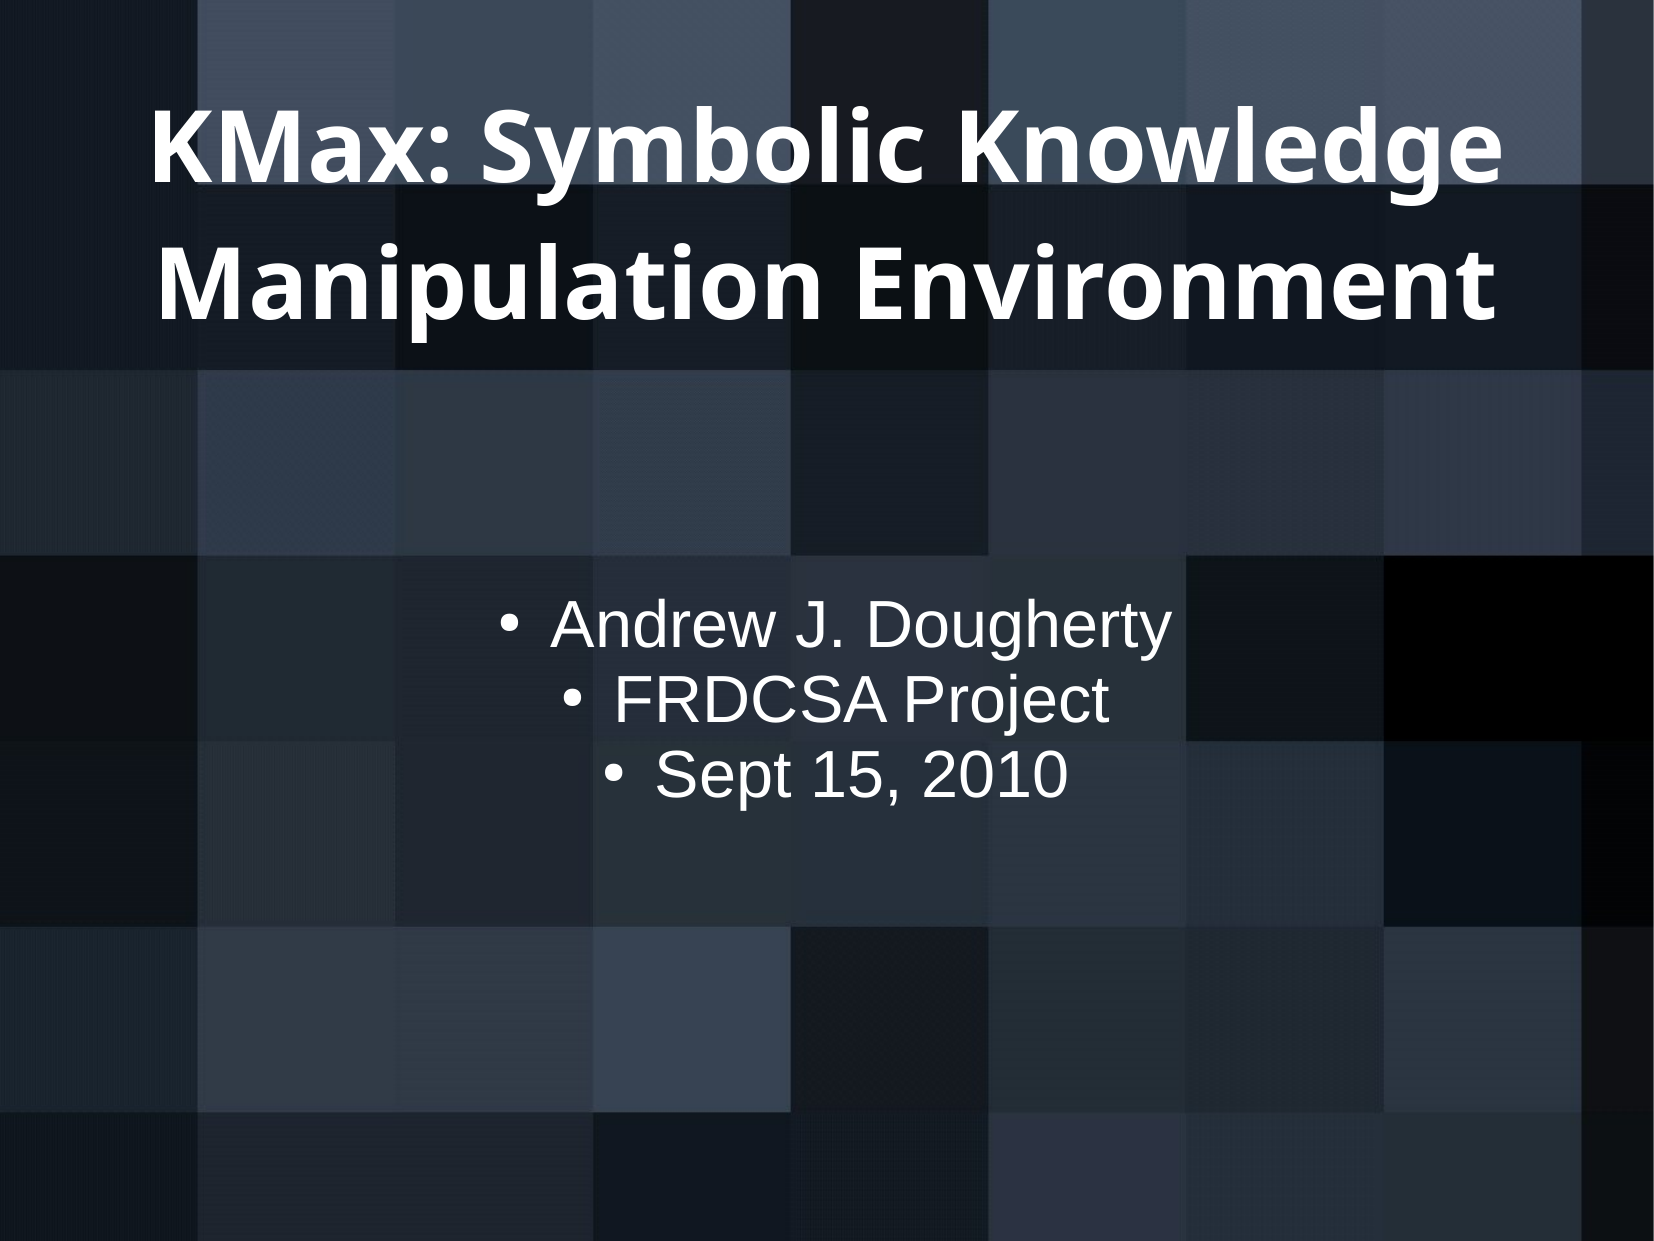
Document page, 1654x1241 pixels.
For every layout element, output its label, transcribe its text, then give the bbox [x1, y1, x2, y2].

subtitle Andrew J. Dougherty FRDCSA Project Sept 15, 2010 [82, 290, 1571, 1109]
picture [0, 0, 1654, 1241]
title KMax: Symbolic Knowledge Manipulation Environment [82, 29, 1571, 290]
